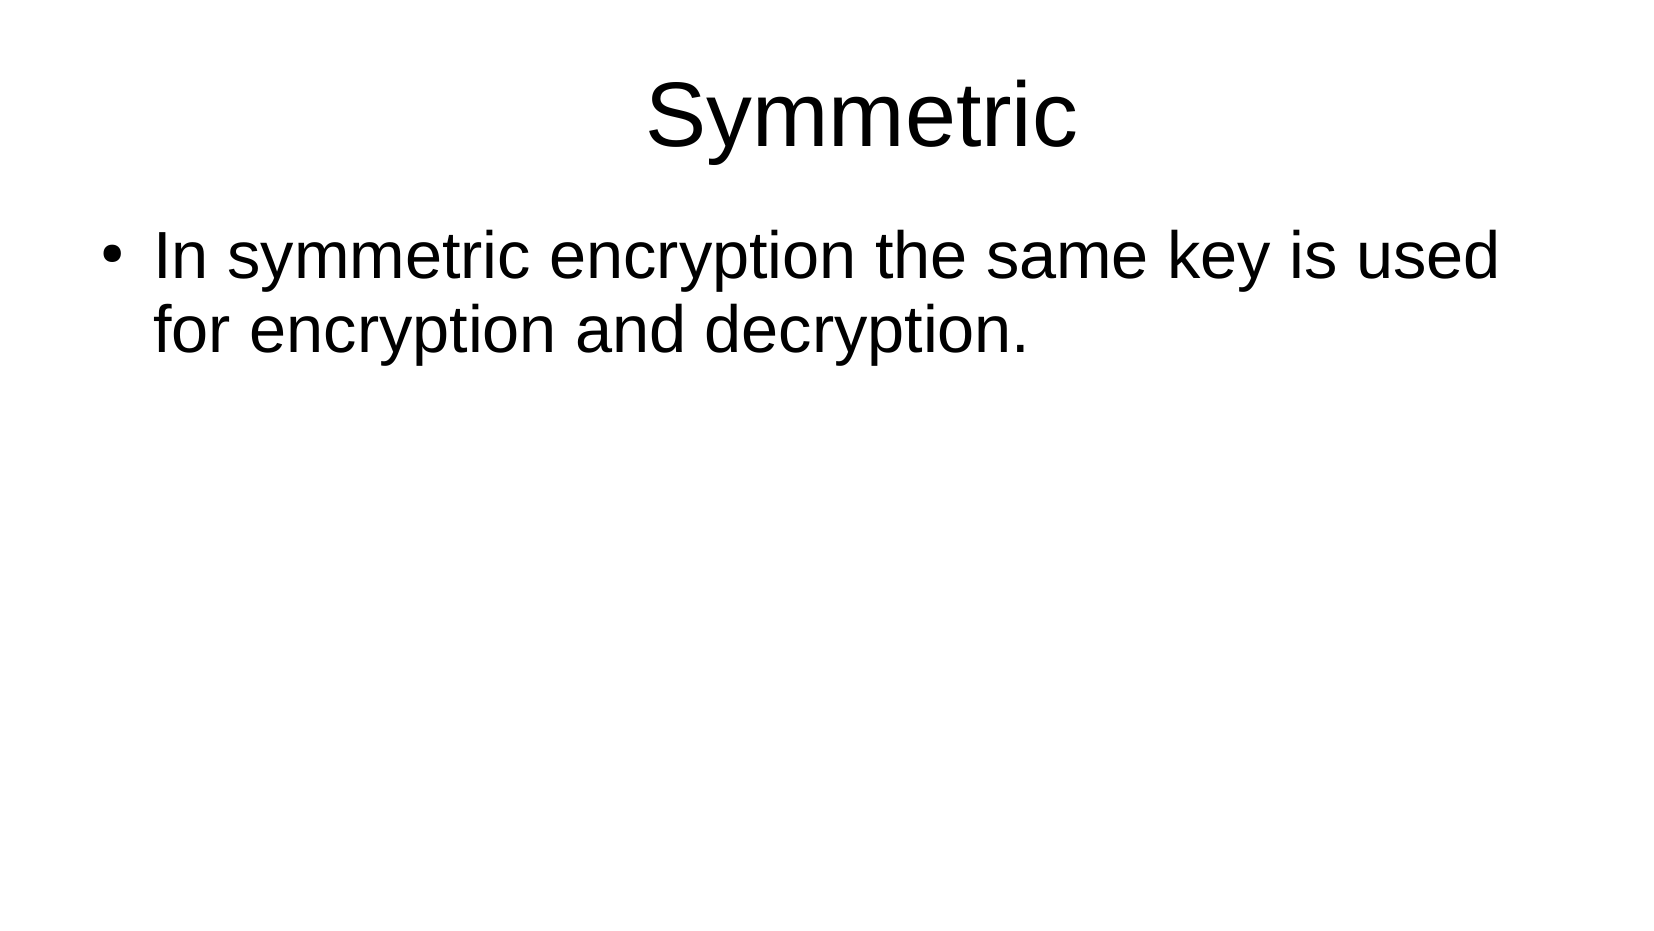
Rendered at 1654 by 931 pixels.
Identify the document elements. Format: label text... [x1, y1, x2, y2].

title Symmetric [82, 37, 1571, 193]
list In symmetric encryption the same key is used for encryption and decryption. [82, 217, 1571, 758]
